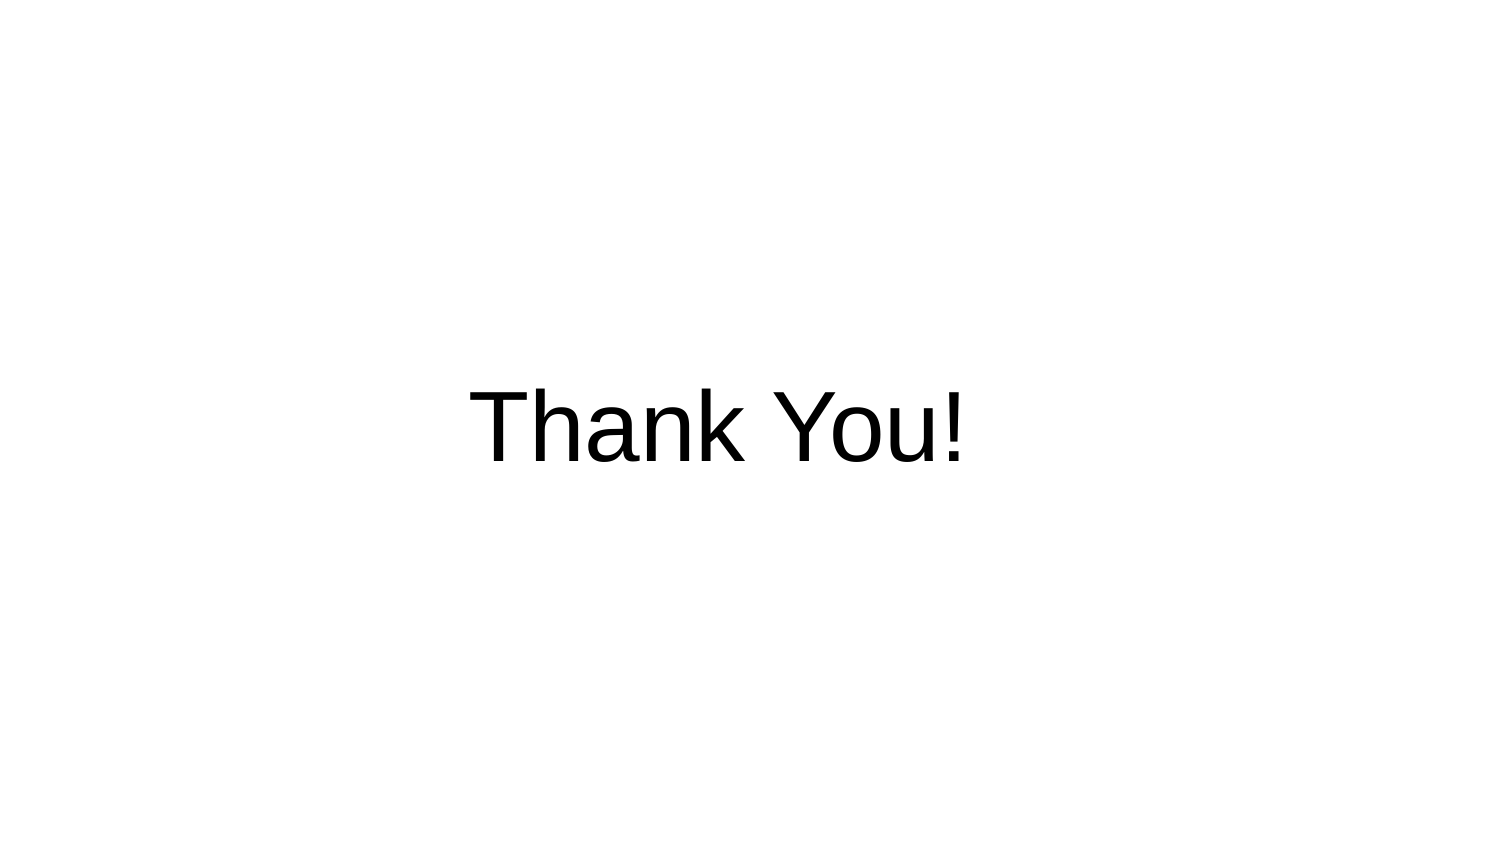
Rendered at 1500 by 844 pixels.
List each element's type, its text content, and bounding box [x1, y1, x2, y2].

text_box Thank You! [453, 272, 1500, 572]
